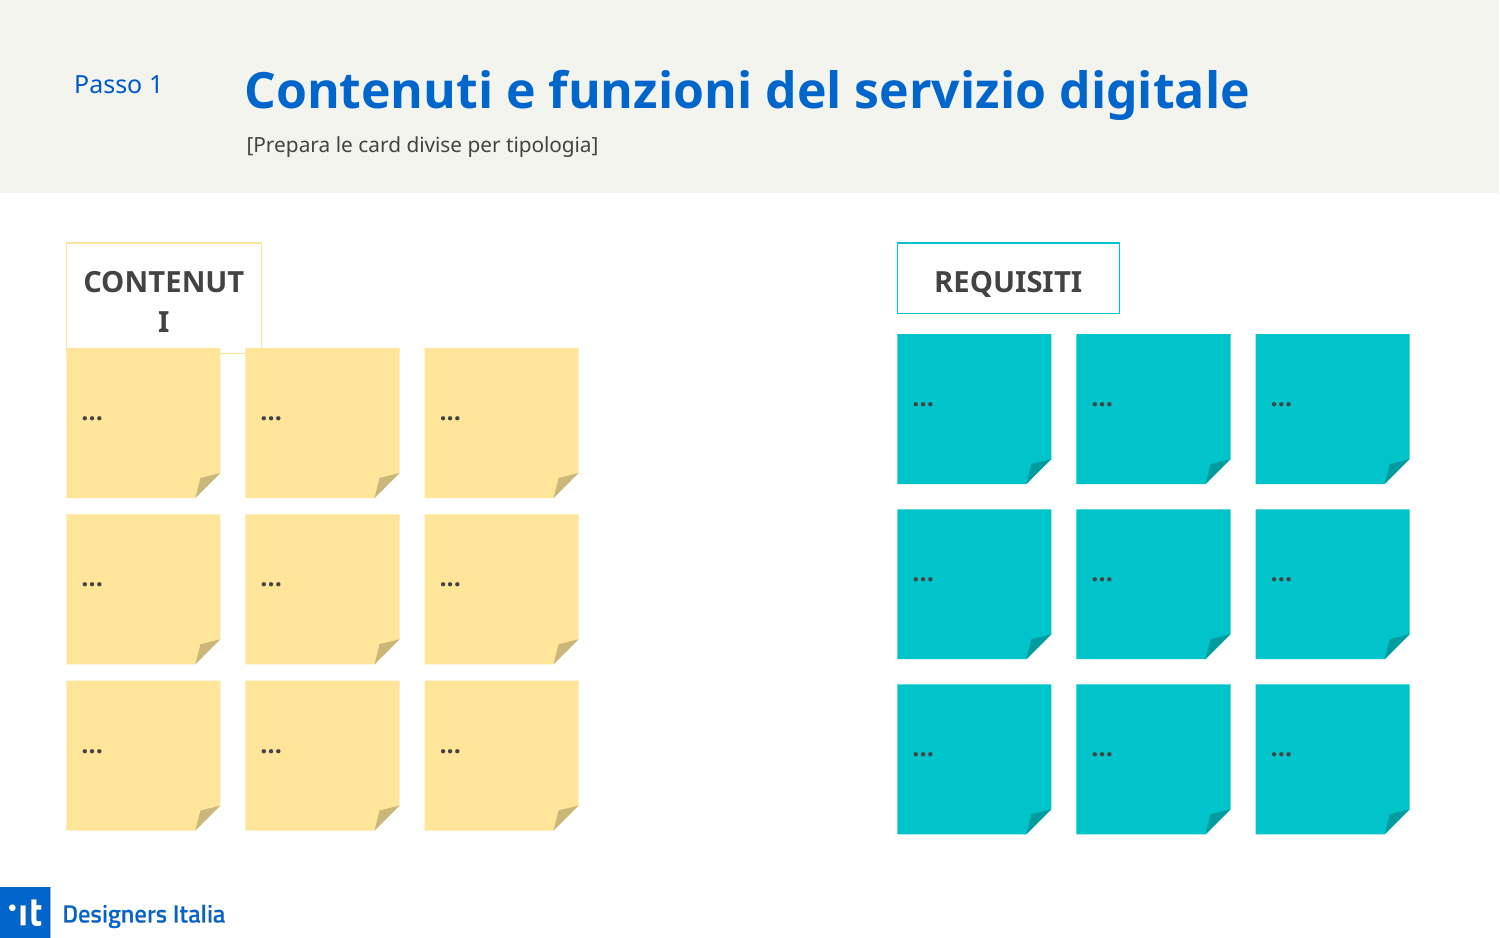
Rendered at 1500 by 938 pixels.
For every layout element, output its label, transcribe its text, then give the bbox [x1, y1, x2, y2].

text_box Contenuti e funzioni del servizio digitale [229, 58, 1418, 120]
text_box CONTENUTI [66, 243, 262, 354]
text_box [0, 0, 1499, 193]
text_box ... [897, 334, 1052, 485]
text_box REQUISITI [897, 243, 1120, 314]
text_box ... [66, 680, 221, 831]
text_box ... [245, 348, 400, 499]
text_box ... [1255, 509, 1410, 660]
text_box ... [66, 348, 221, 499]
picture [0, 887, 238, 938]
text_box [Prepara le card divise per tipologia] [231, 113, 1102, 165]
text_box ... [1255, 334, 1410, 485]
text_box ... [897, 684, 1052, 835]
text_box ... [66, 514, 221, 665]
text_box ... [245, 680, 400, 831]
text_box ... [424, 348, 579, 499]
text_box ... [1076, 509, 1231, 660]
text_box ... [424, 514, 579, 665]
text_box ... [1076, 684, 1231, 835]
text_box Passo 1 [59, 58, 226, 110]
text_box ... [1076, 334, 1231, 485]
text_box ... [1255, 684, 1410, 835]
text_box ... [897, 509, 1052, 660]
text_box ... [245, 514, 400, 665]
text_box ... [424, 680, 579, 831]
